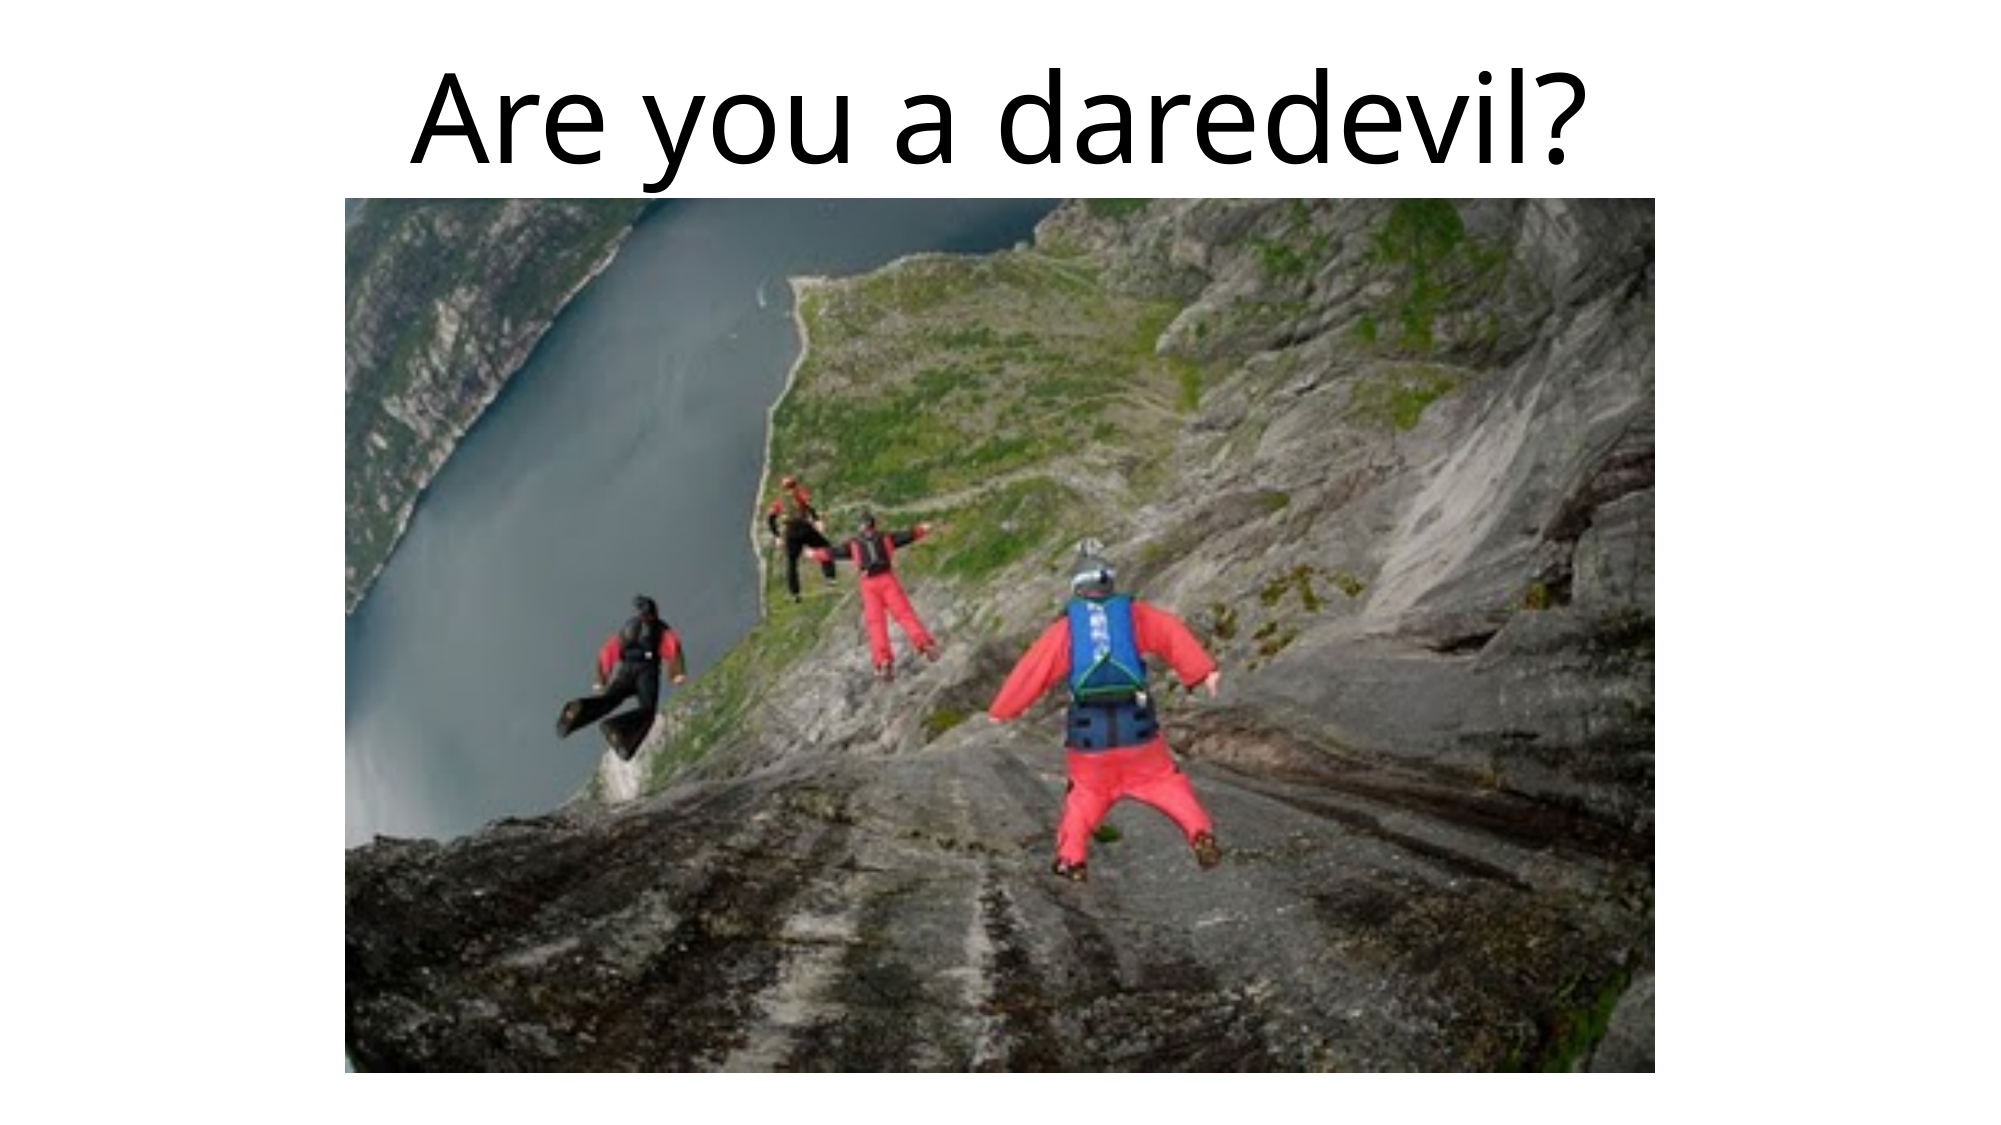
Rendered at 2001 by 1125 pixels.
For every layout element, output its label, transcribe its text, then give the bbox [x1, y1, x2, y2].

title Are you a daredevil? [249, 0, 1750, 196]
picture [345, 198, 1655, 1073]
